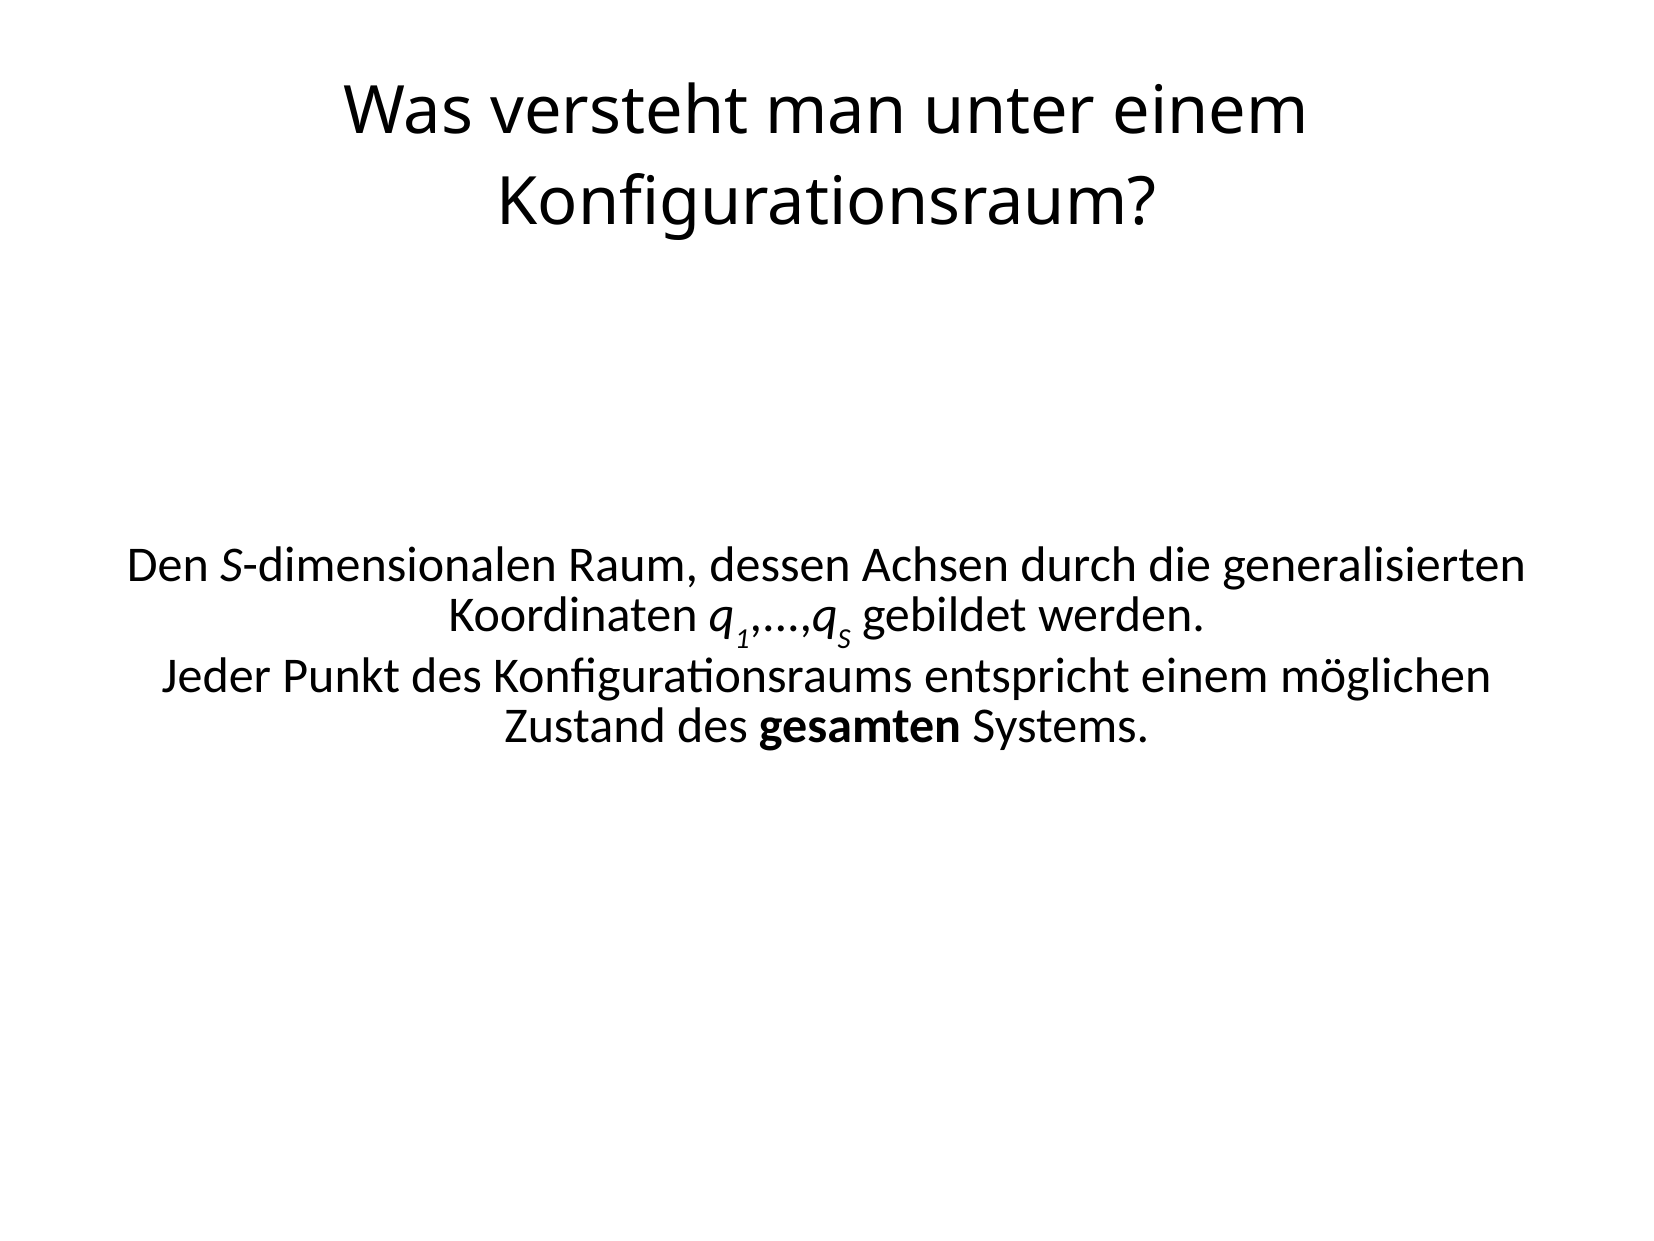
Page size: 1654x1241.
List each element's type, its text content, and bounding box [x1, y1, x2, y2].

title Was versteht man unter einem Konfigurationsraum? [82, 49, 1571, 257]
subtitle Den S-dimensionalen Raum, dessen Achsen durch die generalisierten Koordinaten q1,...,qS gebildet werden. Jeder Punkt des Konfigurationsraums entspricht einem möglichen Zustand des gesamten Systems. [82, 290, 1571, 1010]
